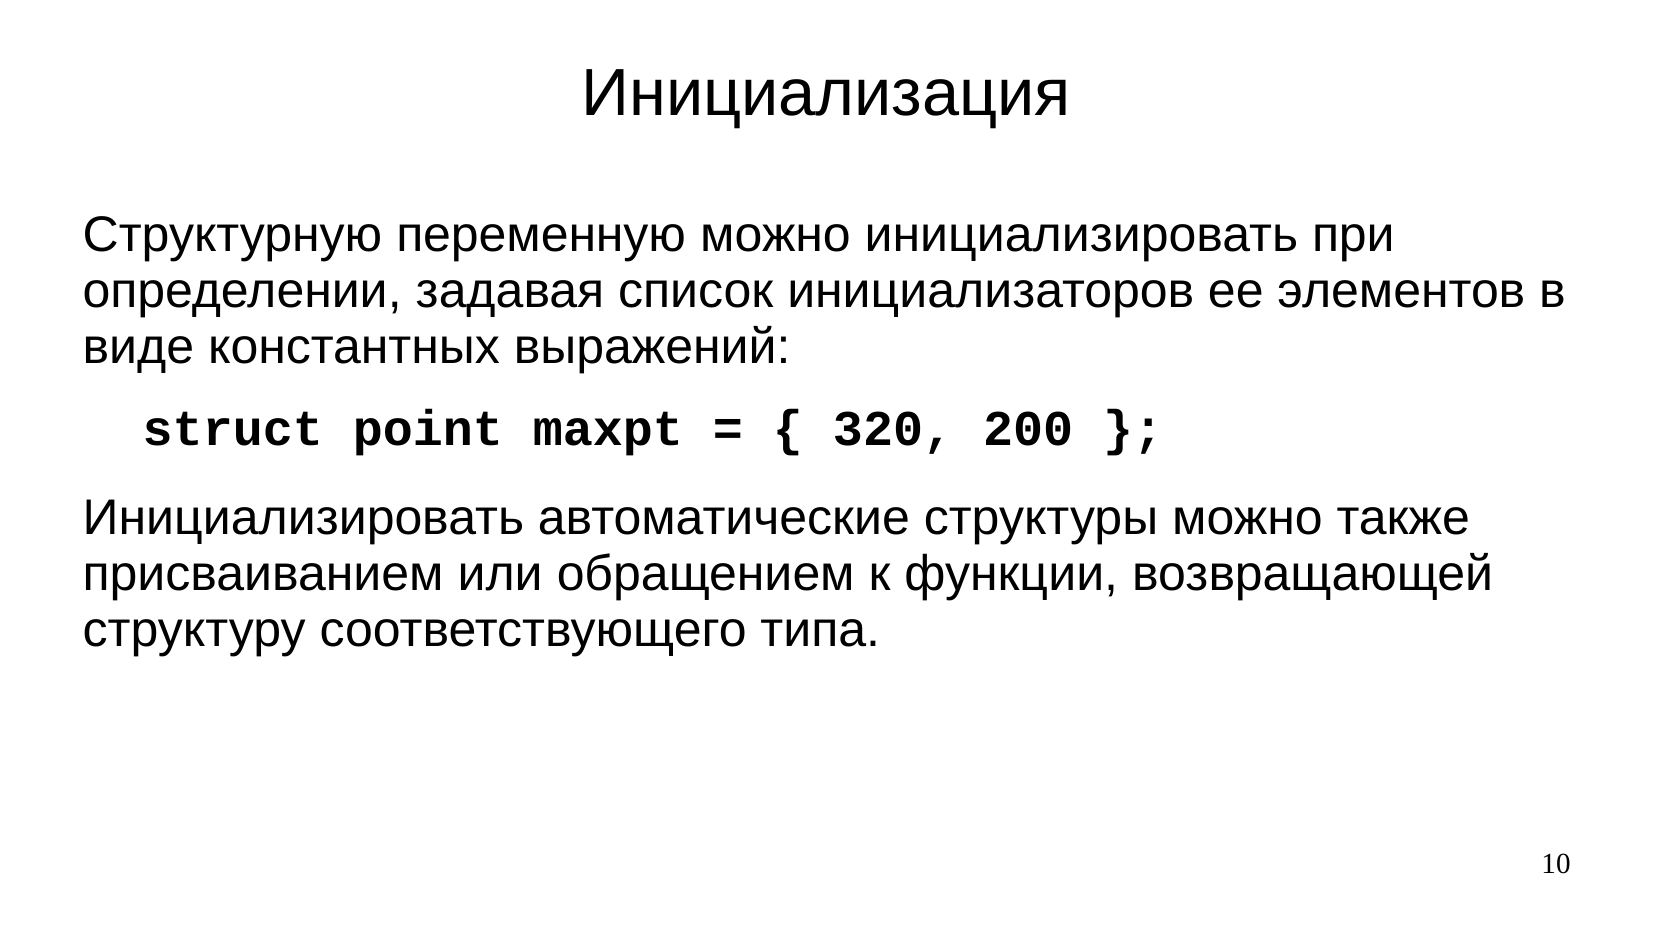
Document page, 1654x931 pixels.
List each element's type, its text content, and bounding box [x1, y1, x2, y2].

title Инициализация [82, 37, 1571, 148]
list Структурную переменную можно инициализировать при определении, задавая список инициализаторов ее элементов в виде константных выражений: struct point maxpt = { 320, 200 }; Инициализировать автоматические структуры можно также присваиванием или обращением к функции, возвращающей структуру соответствующего типа. [82, 206, 1571, 886]
